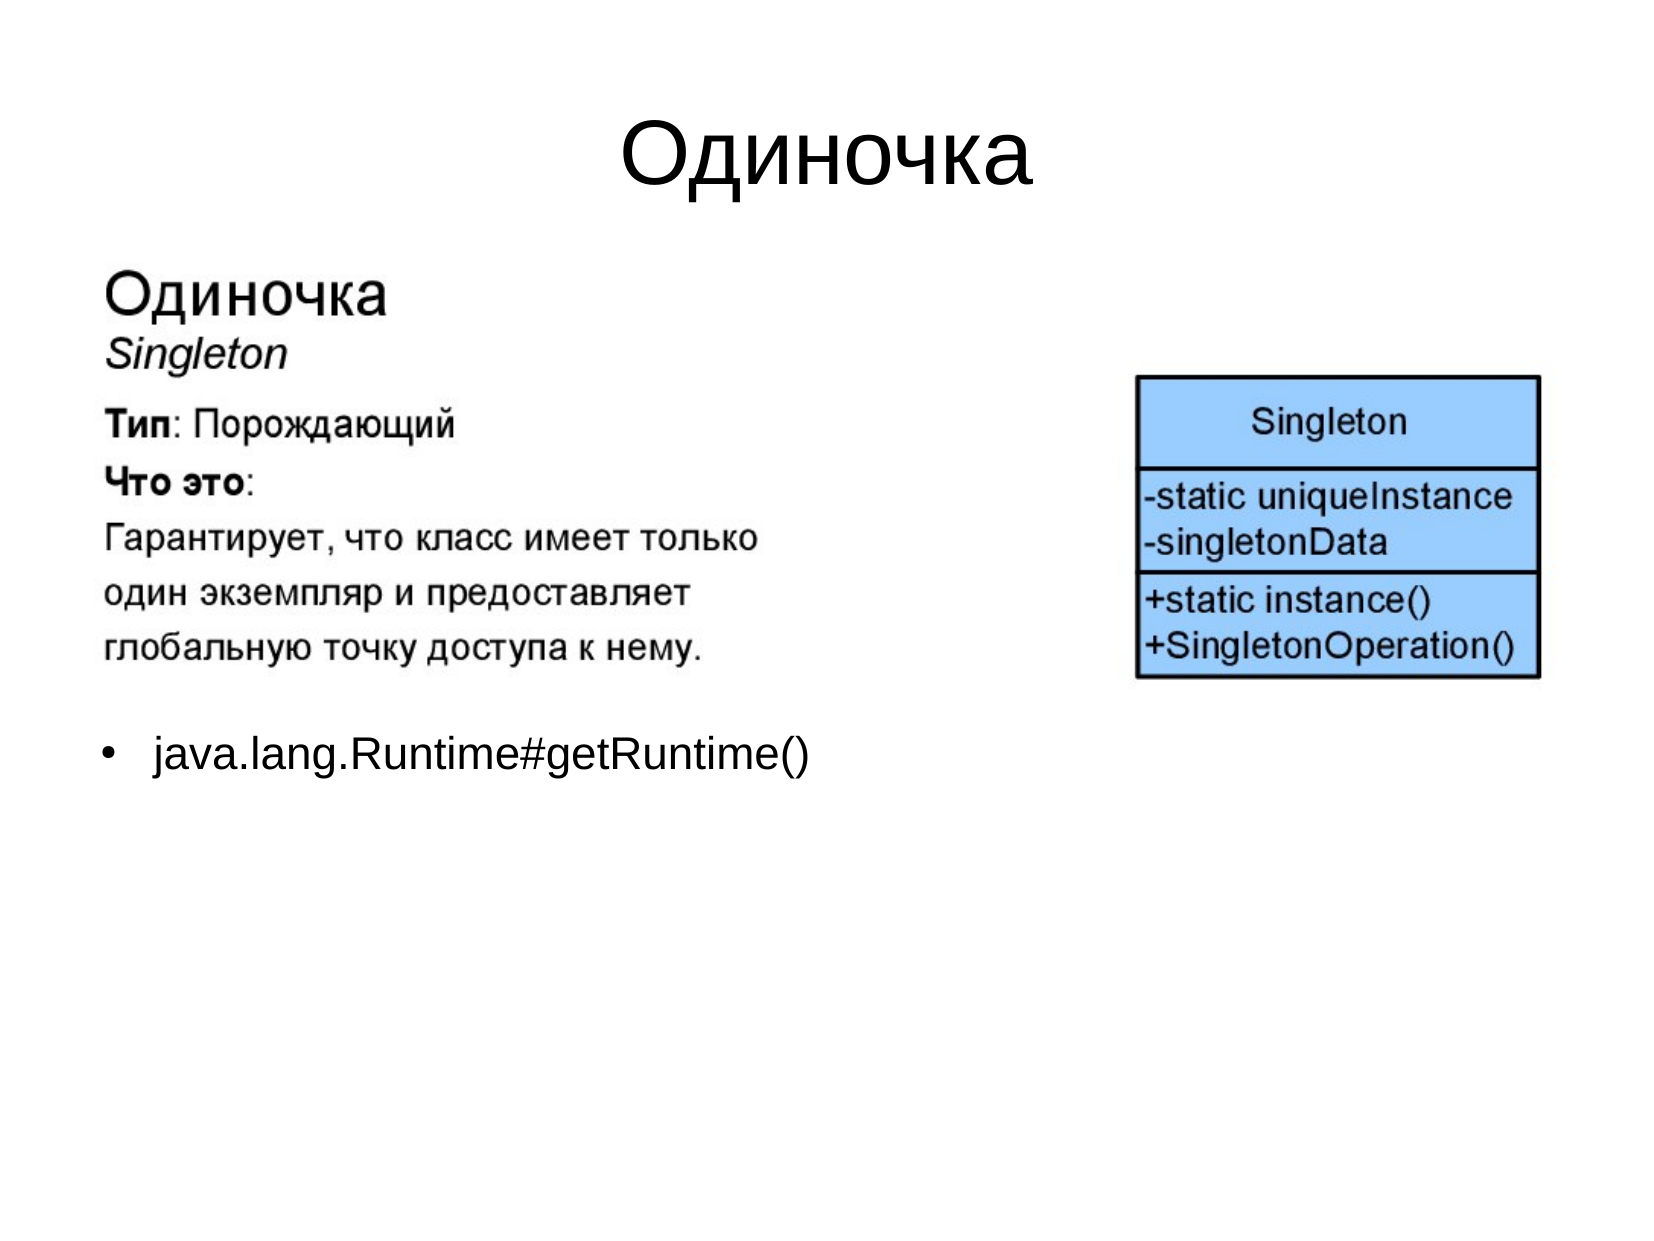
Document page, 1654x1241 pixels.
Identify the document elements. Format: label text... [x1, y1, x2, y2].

title Одиночка [82, 49, 1571, 238]
picture [70, 238, 1575, 712]
list java.lang.Runtime#getRuntime() [82, 727, 1571, 898]
